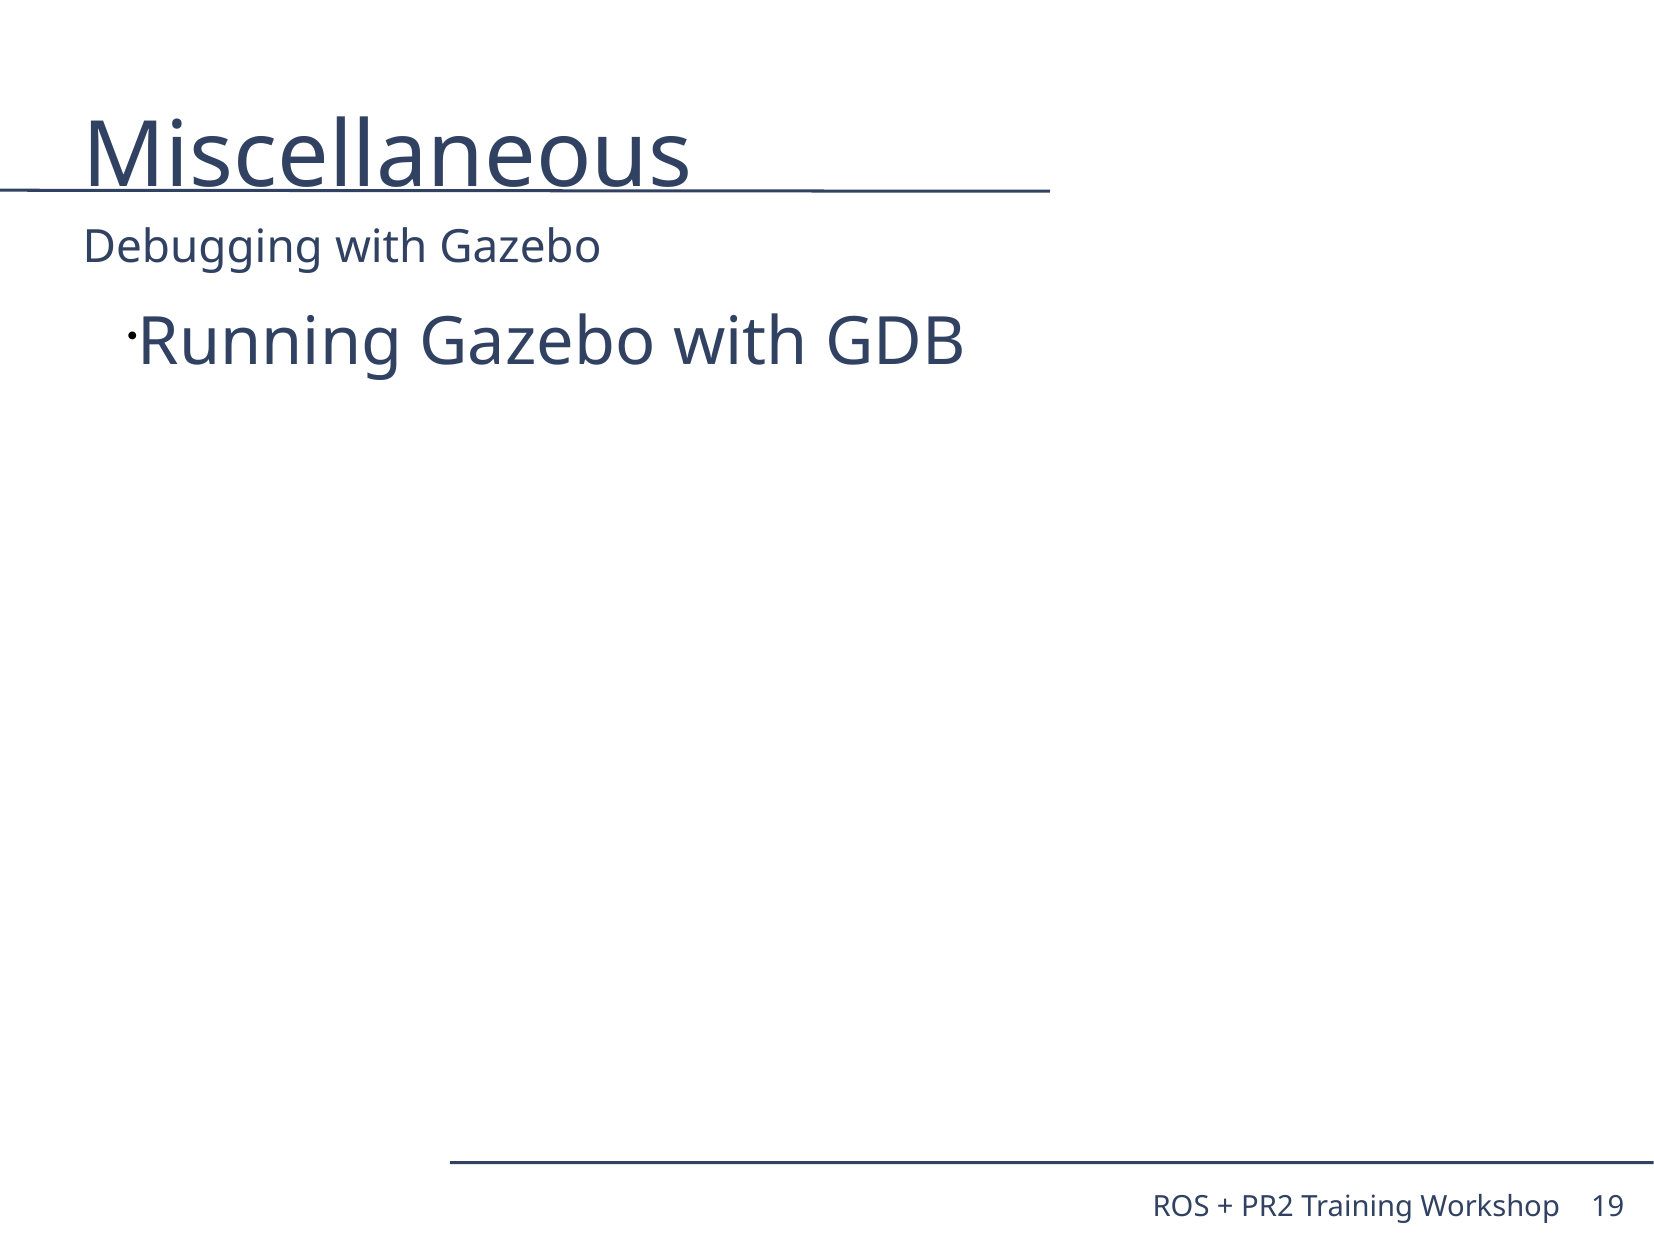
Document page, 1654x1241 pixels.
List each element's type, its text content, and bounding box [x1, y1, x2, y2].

title Miscellaneous Debugging with Gazebo [82, 78, 1571, 287]
text_box Running Gazebo with GDB [112, 286, 1538, 804]
